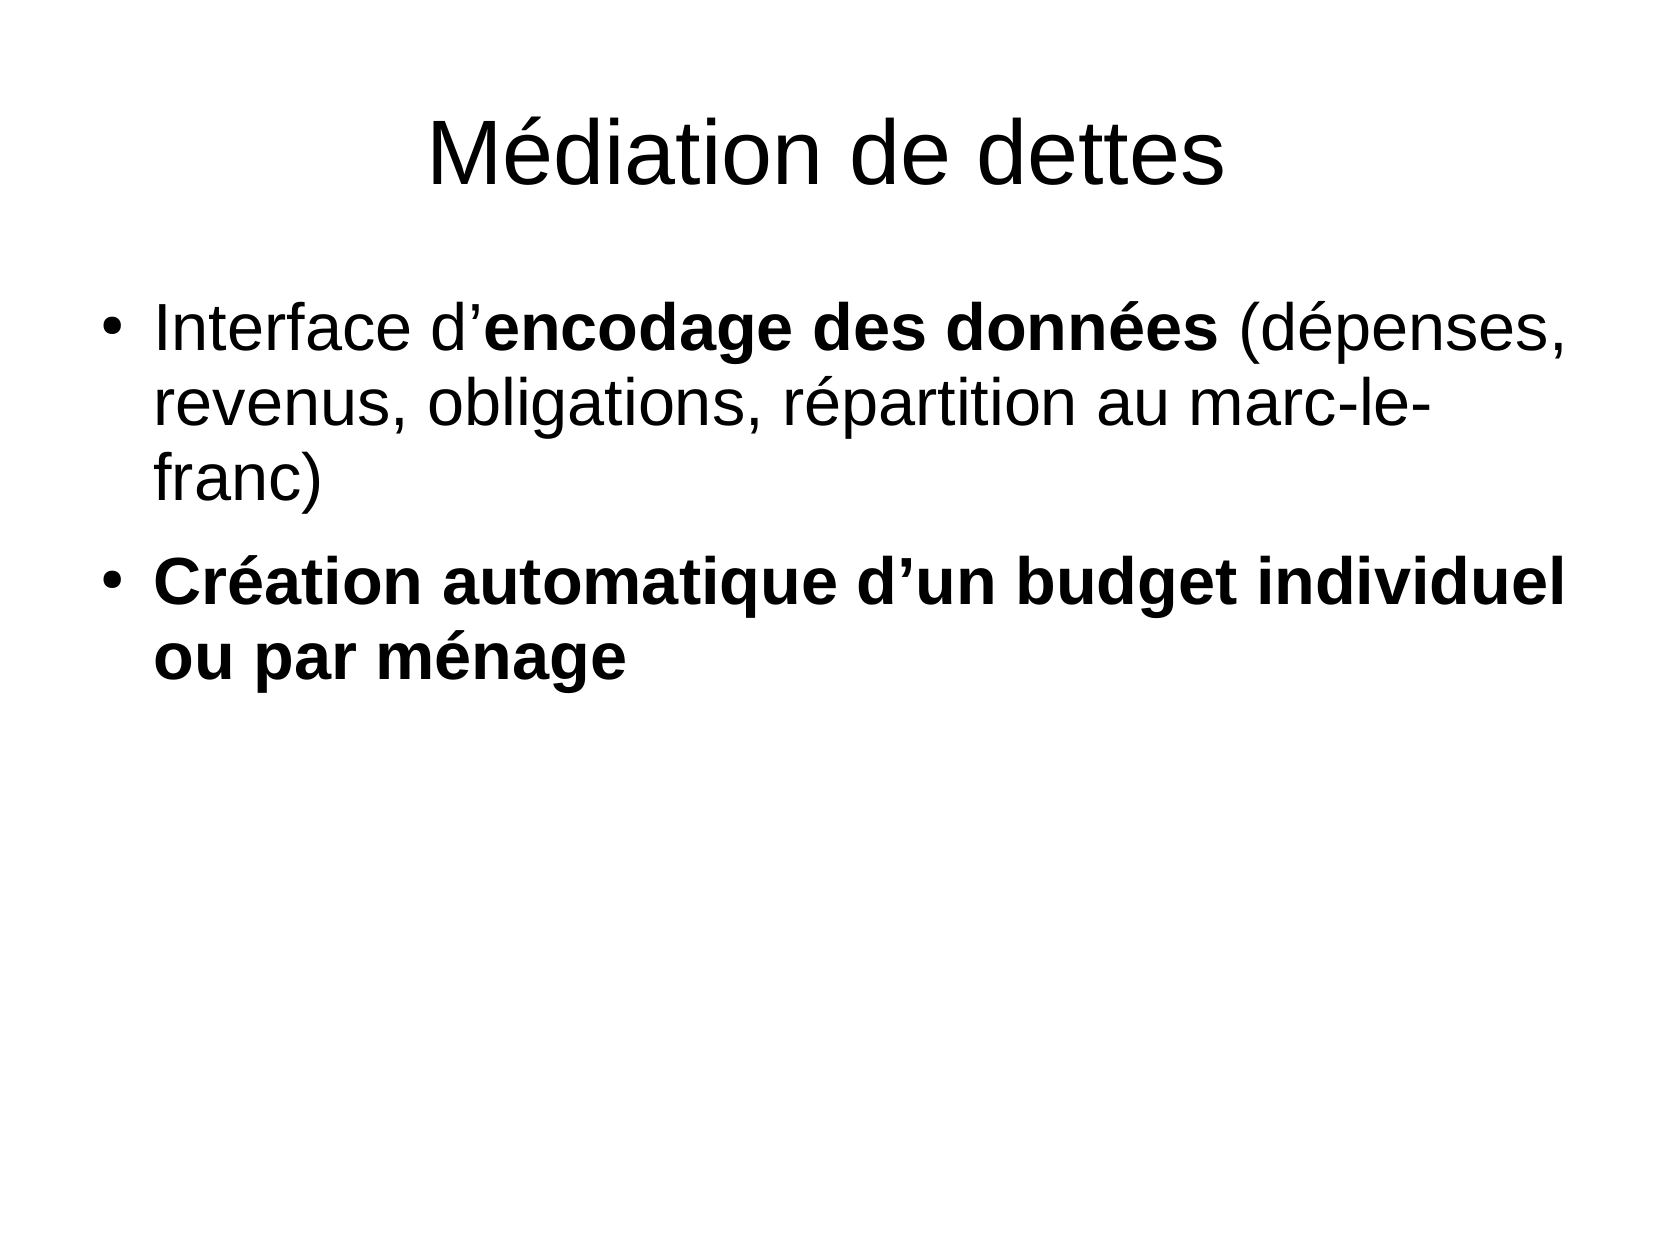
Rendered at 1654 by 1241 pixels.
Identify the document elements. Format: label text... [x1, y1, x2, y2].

title Médiation de dettes [82, 49, 1571, 257]
list Interface d’encodage des données (dépenses, revenus, obligations, répartition au marc-le-franc) Création automatique d’un budget individuel ou par ménage [82, 290, 1571, 1182]
